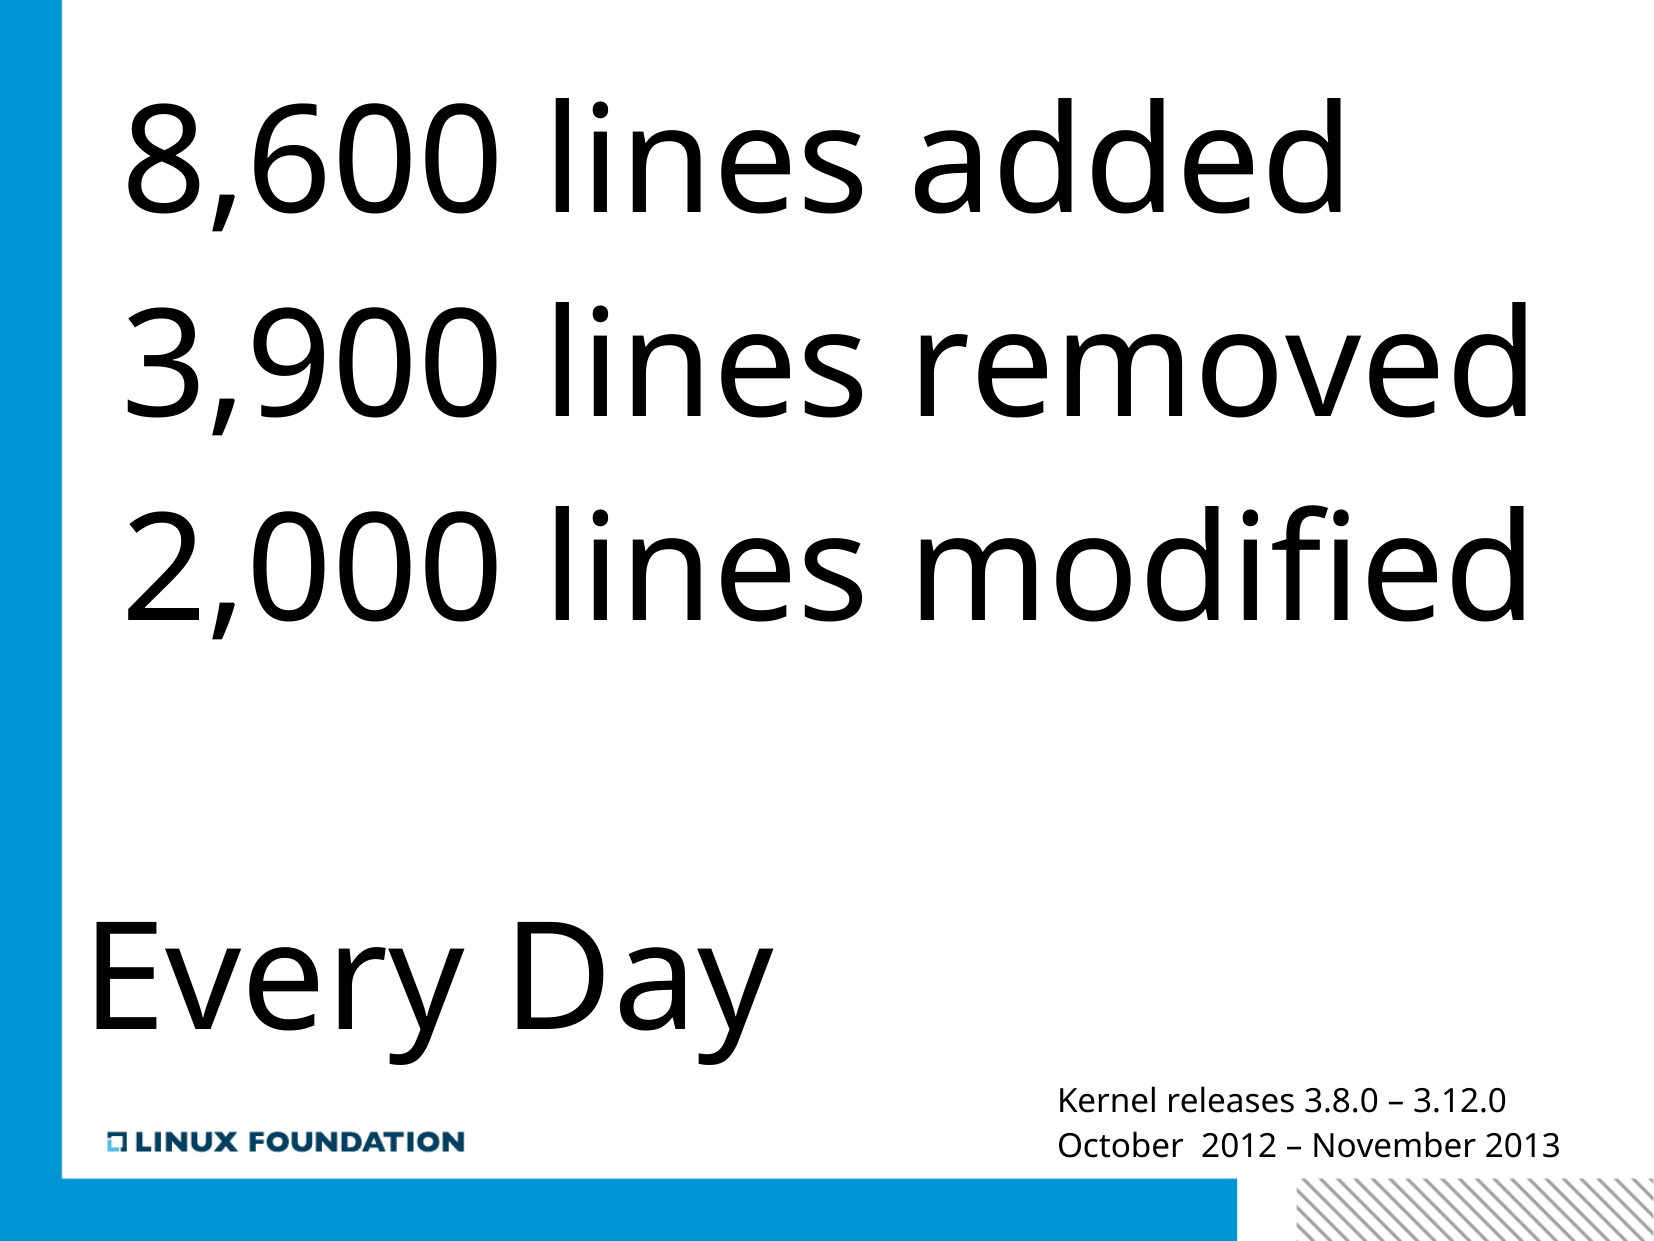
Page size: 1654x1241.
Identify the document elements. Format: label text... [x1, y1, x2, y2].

picture [62, 0, 1654, 1241]
text_box 8,600 lines added 3,900 lines removed 2,000 lines modified Every Day [67, 44, 1627, 960]
text_box Kernel releases 3.8.0 – 3.12.0 October 2012 – November 2013 [1042, 1069, 1573, 1164]
